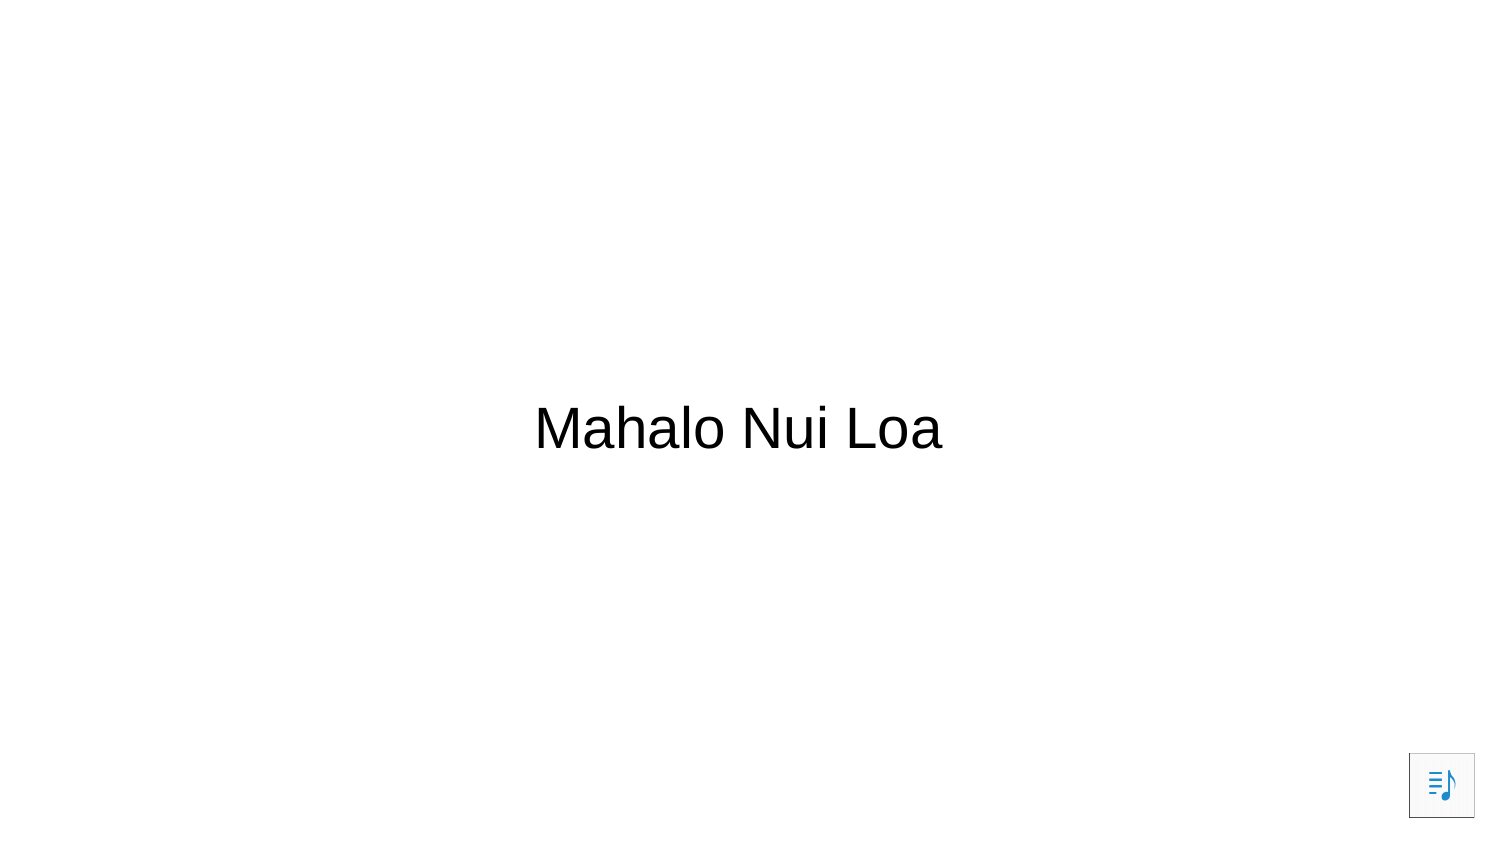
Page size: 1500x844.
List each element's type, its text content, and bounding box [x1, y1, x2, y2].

text_box [1408, 752, 1475, 819]
title Mahalo Nui Loa [519, 374, 981, 469]
